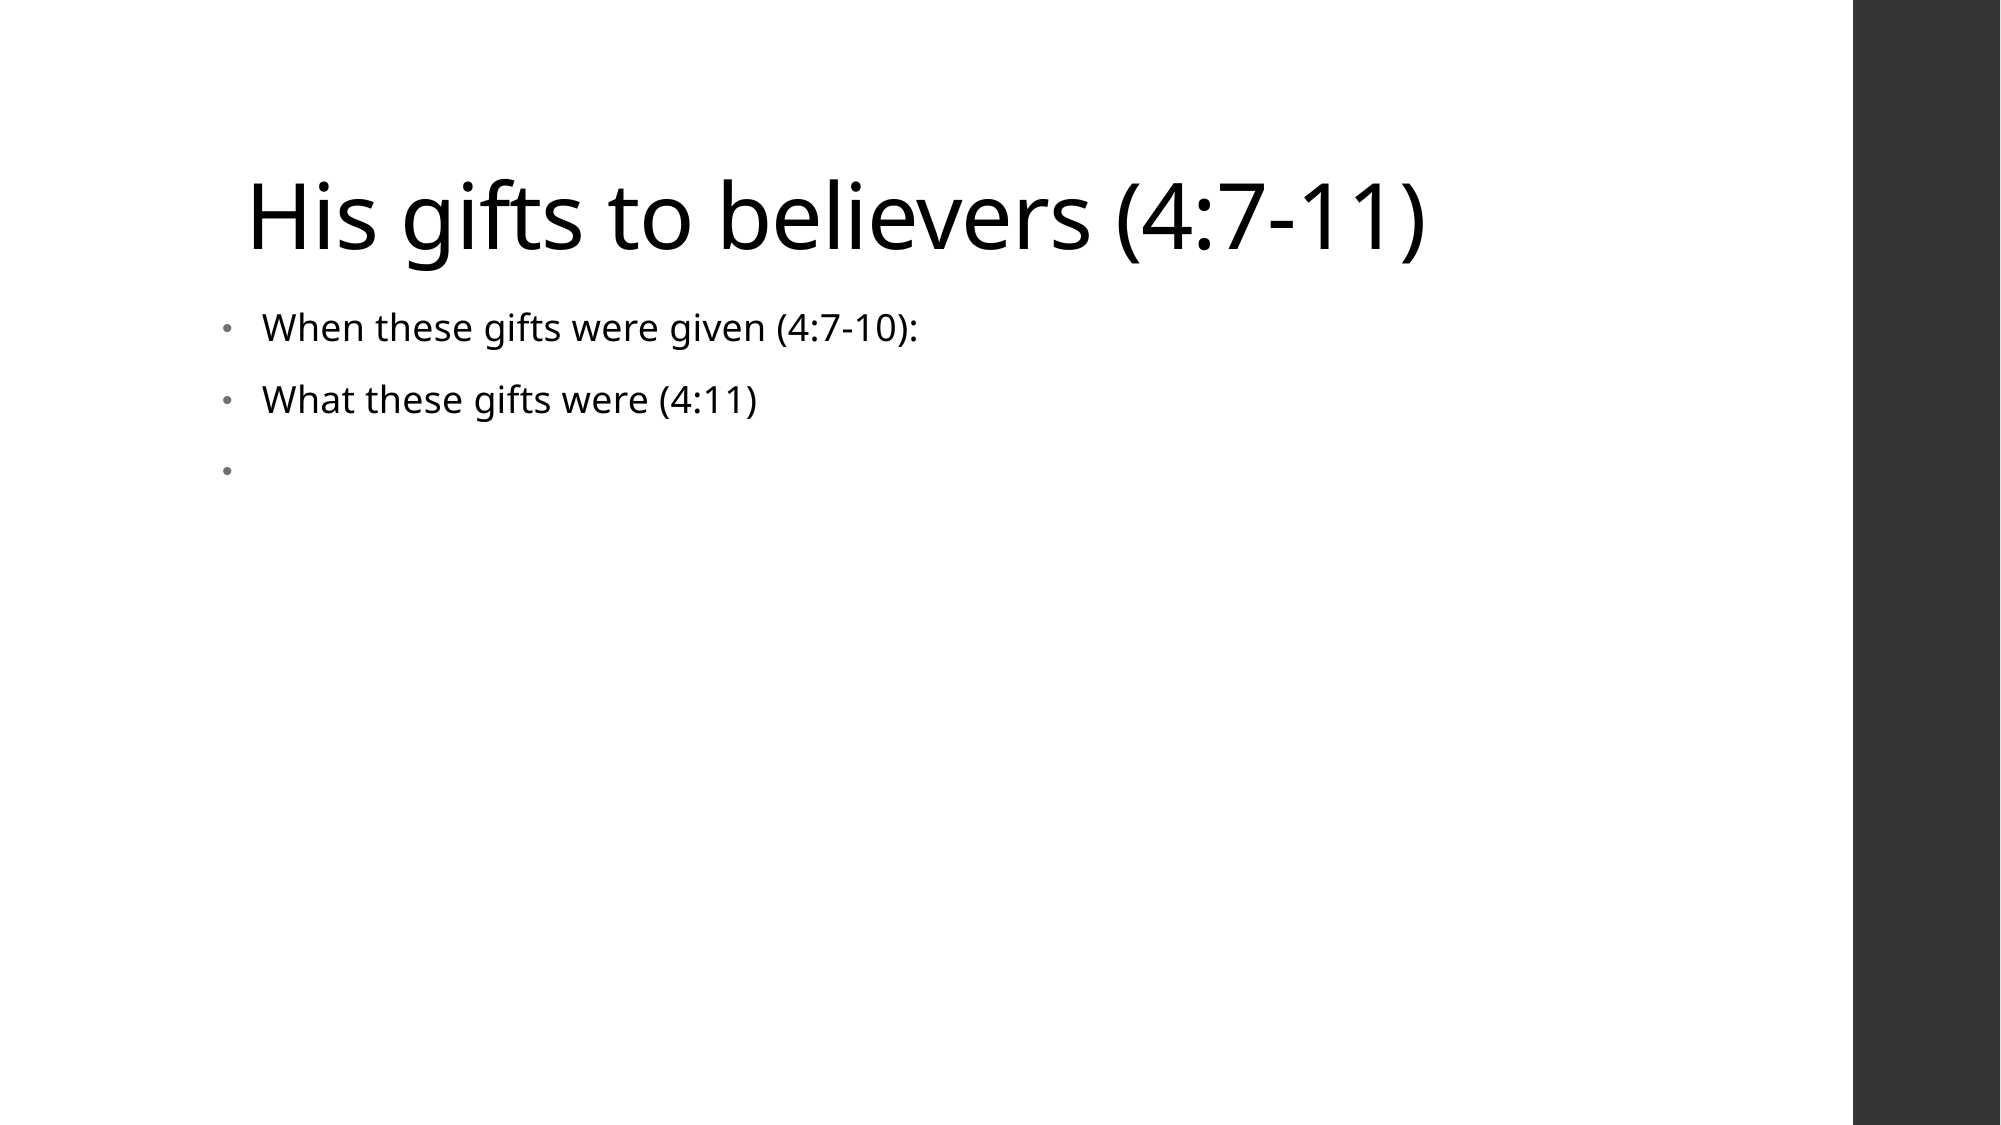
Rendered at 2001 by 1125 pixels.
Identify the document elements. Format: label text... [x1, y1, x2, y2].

title His gifts to believers (4:7-11) [206, 60, 1797, 278]
list When these gifts were given (4:7-10): What these gifts were (4:11) [206, 299, 1617, 1014]
